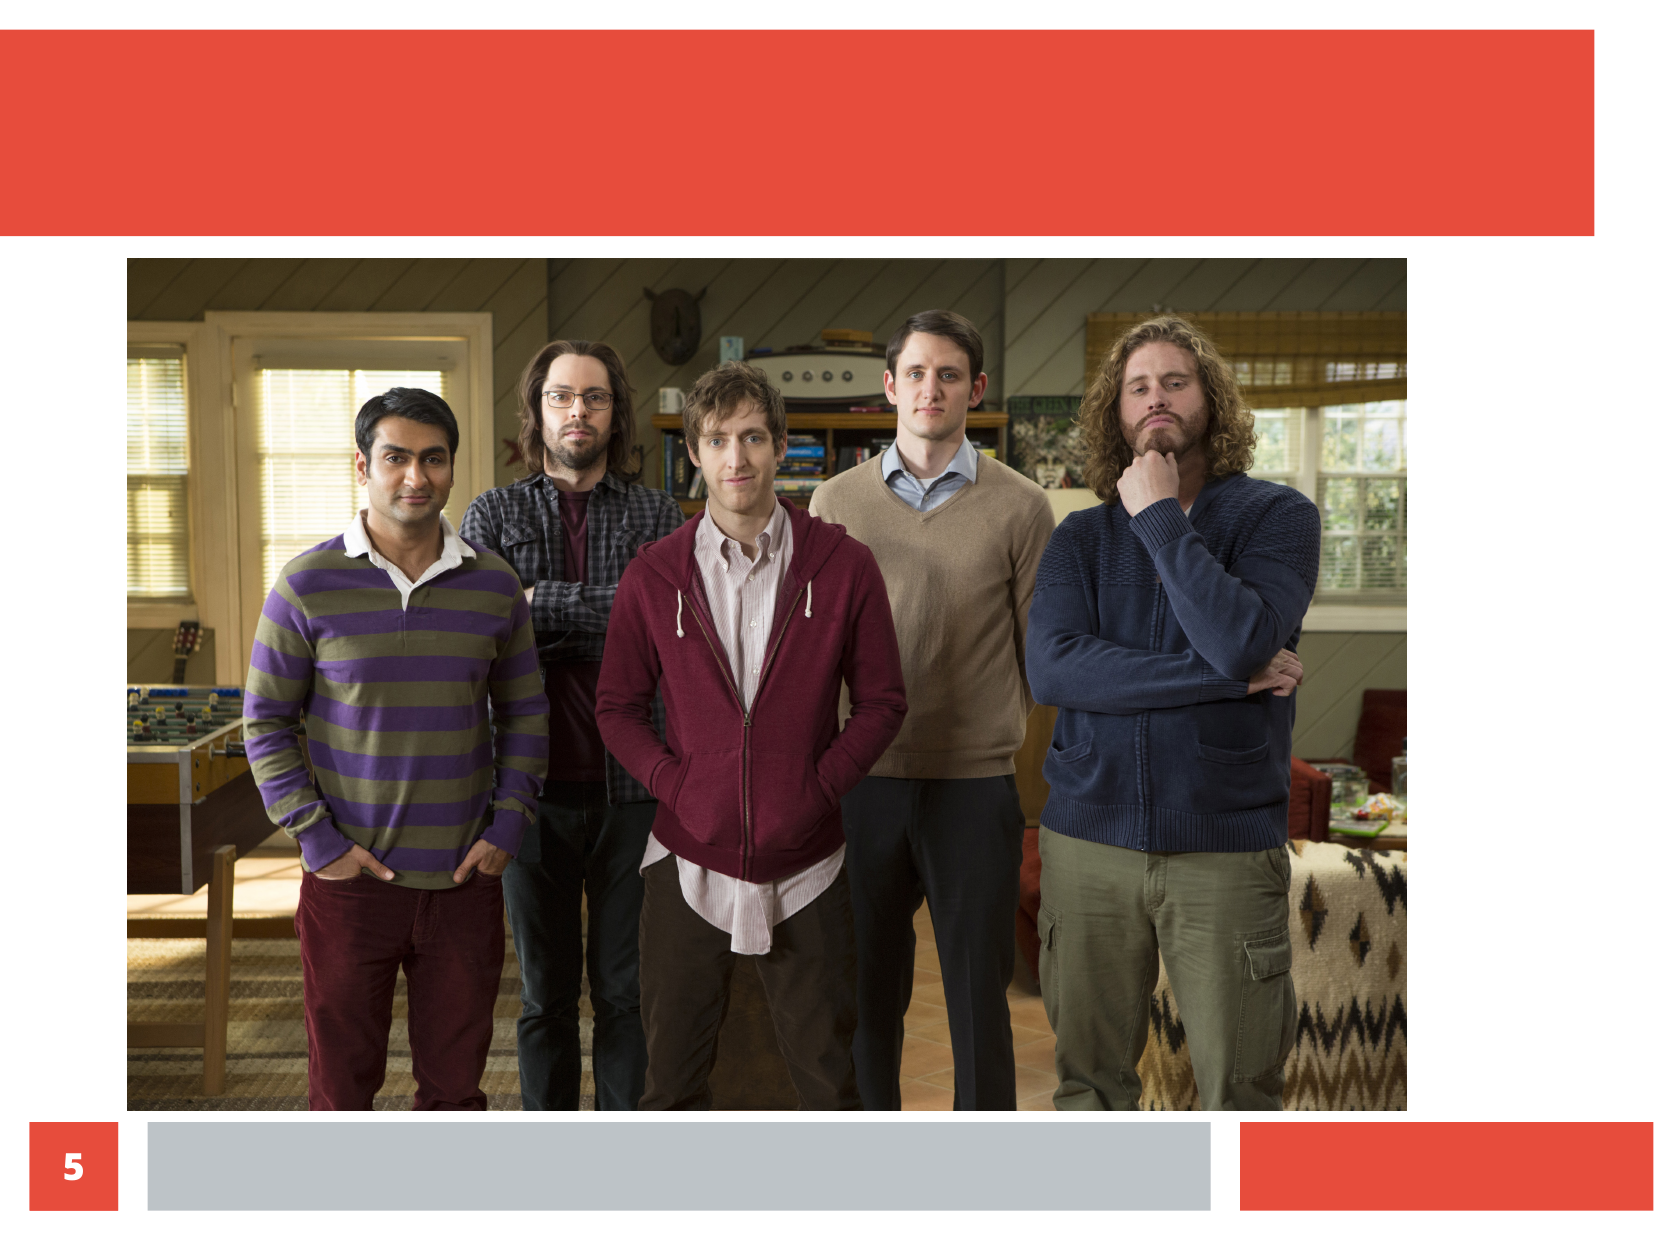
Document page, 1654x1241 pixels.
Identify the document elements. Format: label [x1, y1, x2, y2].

picture [127, 258, 1407, 1111]
